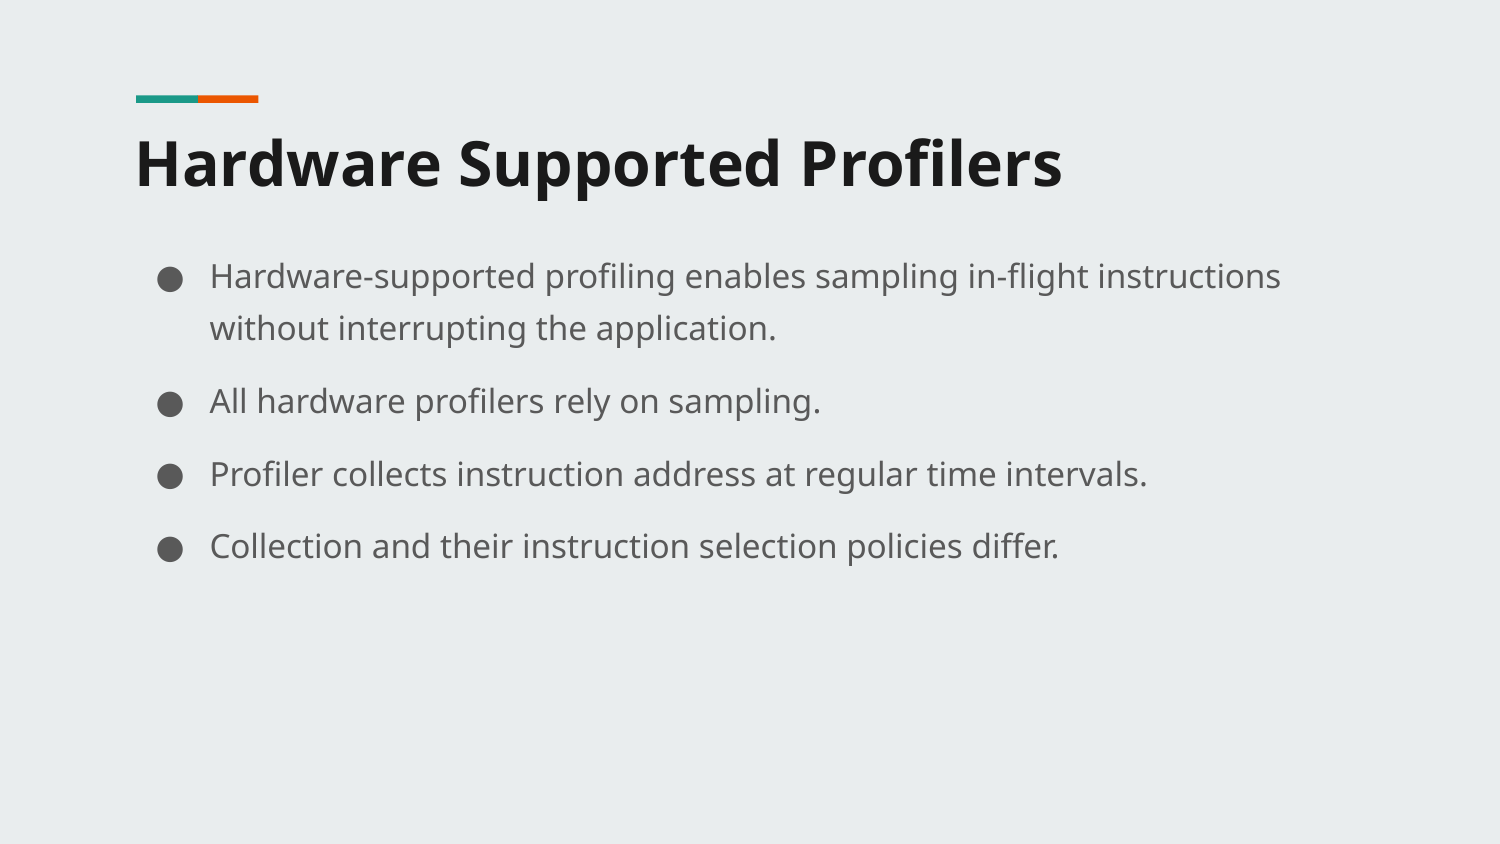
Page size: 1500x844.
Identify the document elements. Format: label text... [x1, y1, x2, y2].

text_box Hardware-supported profiling enables sampling in-flight instructions without interrupting the application. All hardware profilers rely on sampling. Profiler collects instruction address at regular time intervals. Collection and their instruction selection policies differ. [119, 246, 1381, 668]
text_box Hardware Supported Profilers [119, 104, 1381, 246]
